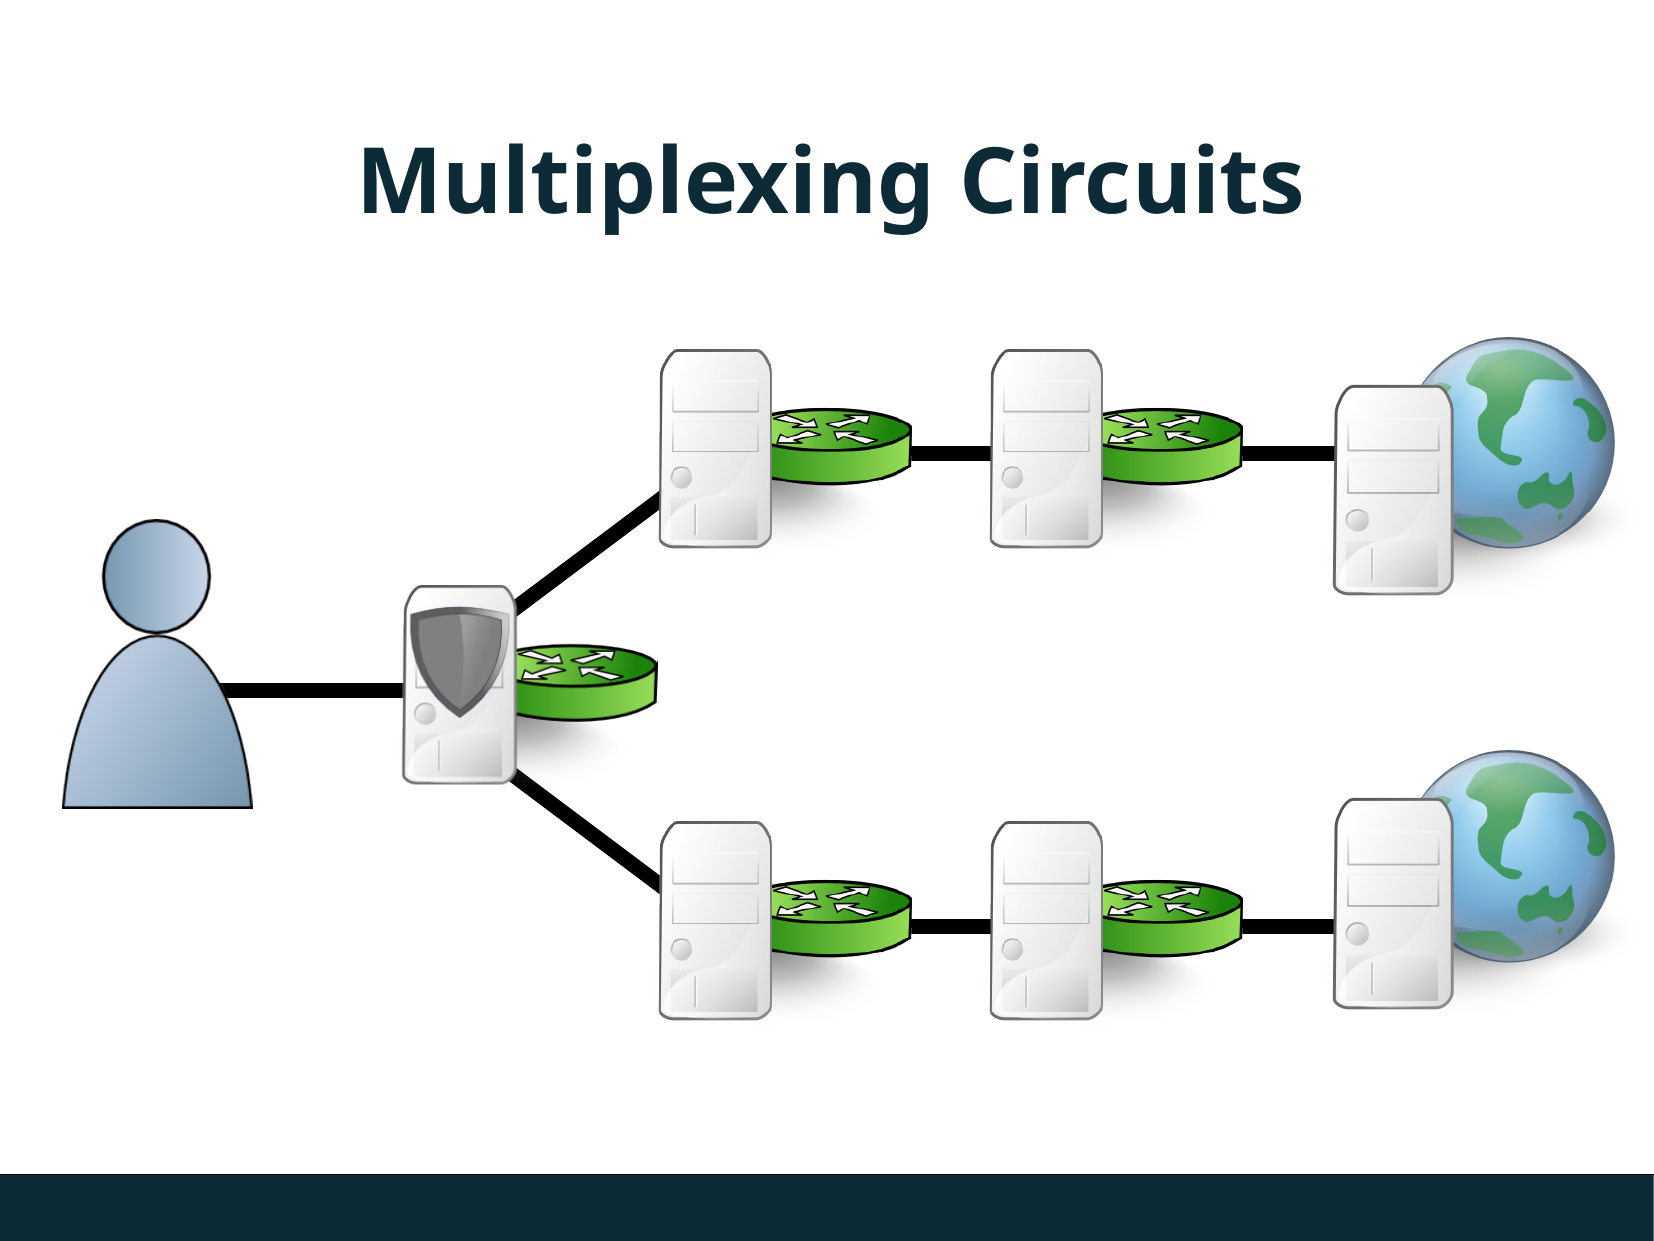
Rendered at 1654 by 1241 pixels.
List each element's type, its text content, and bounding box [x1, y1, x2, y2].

picture [646, 821, 912, 1026]
picture [62, 519, 253, 809]
picture [1320, 337, 1638, 601]
picture [977, 821, 1243, 1026]
picture [977, 349, 1243, 554]
picture [646, 349, 912, 554]
picture [1320, 750, 1638, 1015]
picture [390, 585, 658, 791]
title Multiplexing Circuits [86, 74, 1575, 282]
